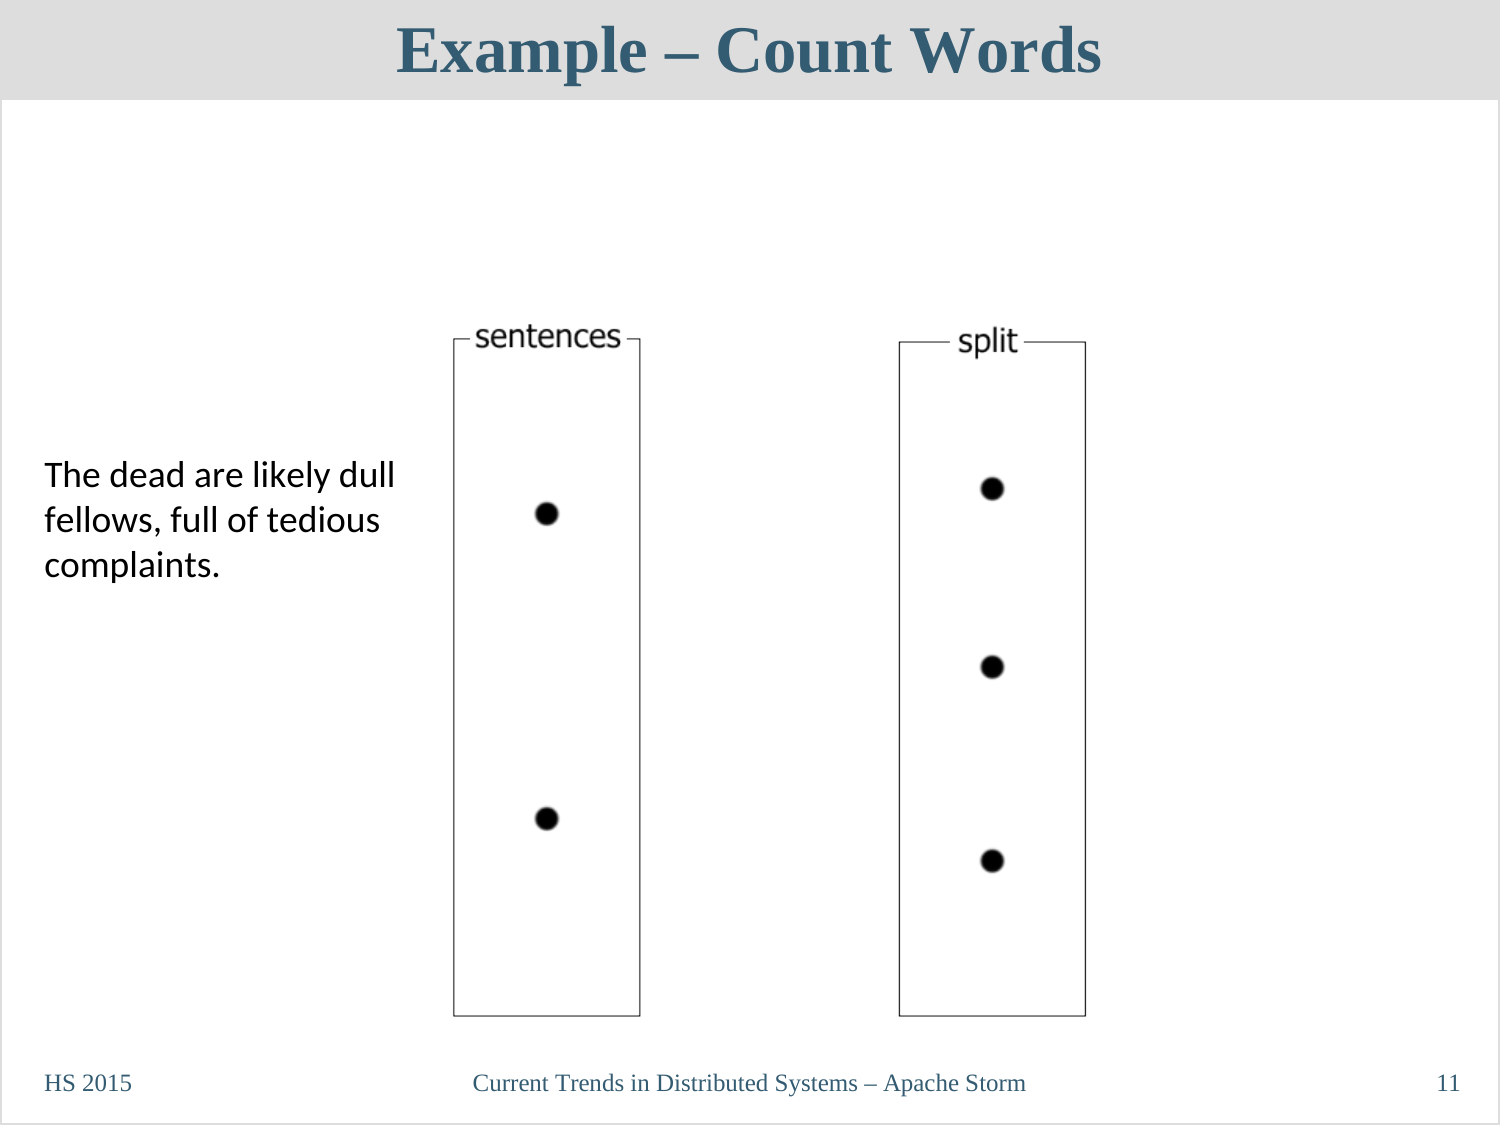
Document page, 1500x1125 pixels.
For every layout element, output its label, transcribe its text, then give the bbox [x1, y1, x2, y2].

text_box The dead are likely dull fellows, full of tedious complaints. [29, 442, 414, 593]
title Example – Count Words [0, 0, 1500, 100]
picture [0, 96, 1496, 1125]
